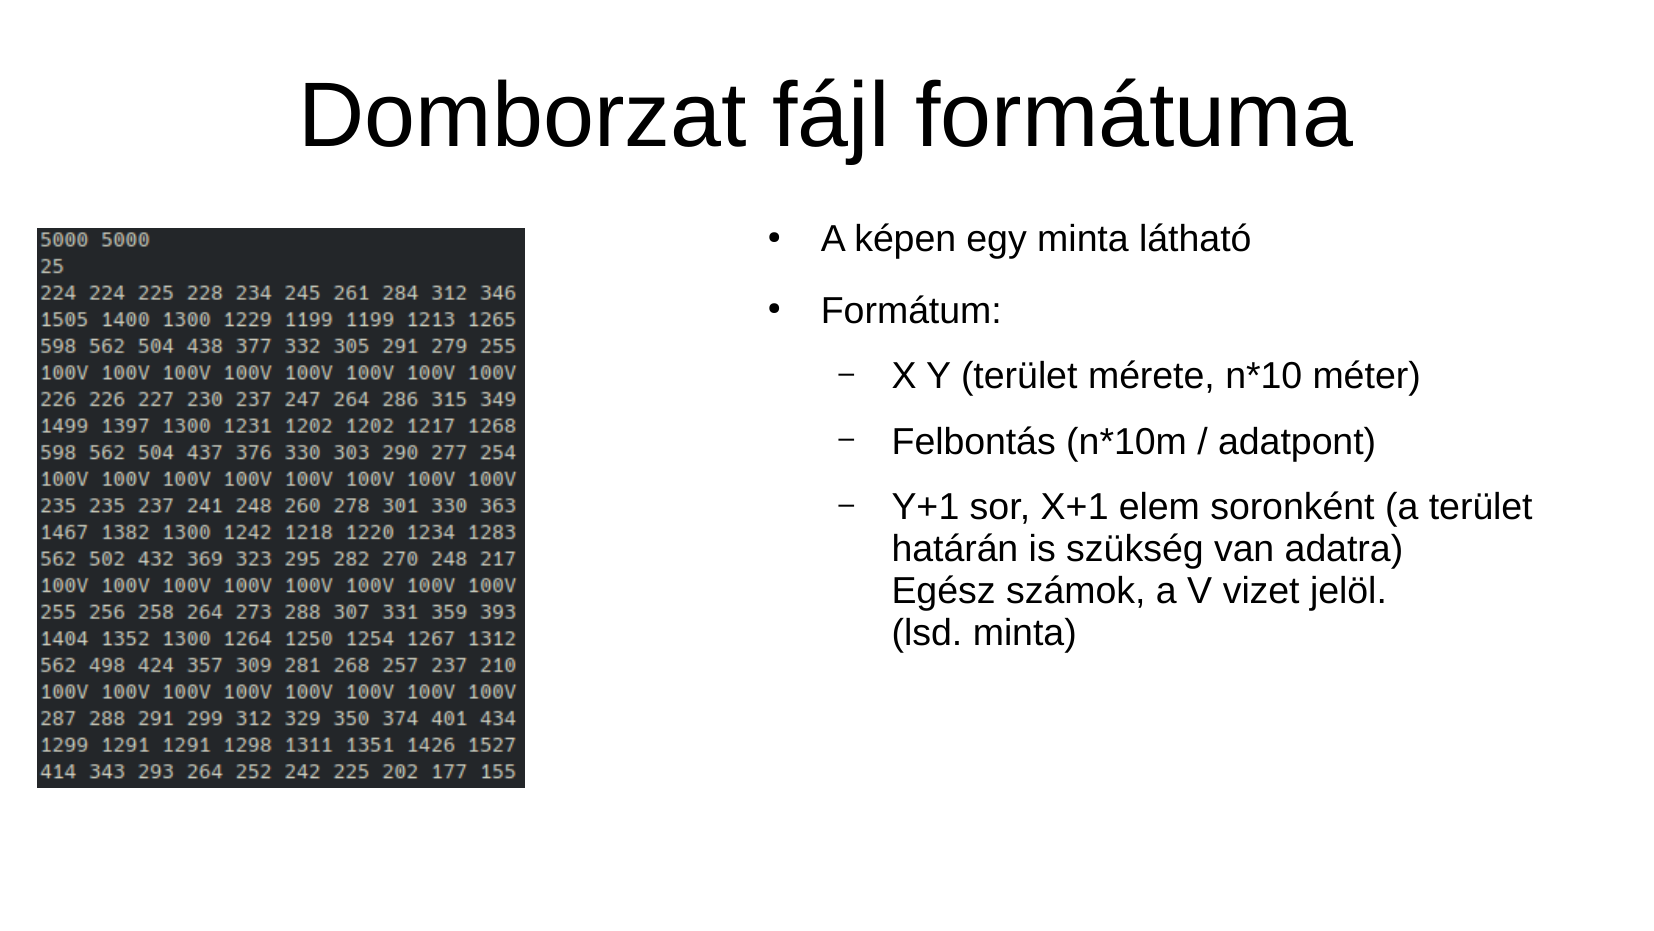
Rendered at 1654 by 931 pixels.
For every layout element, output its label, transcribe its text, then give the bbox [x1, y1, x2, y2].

picture [37, 228, 525, 788]
title Domborzat fájl formátuma [82, 37, 1571, 193]
list A képen egy minta látható Formátum: X Y (terület mérete, n*10 méter) Felbontás (n*10m / adatpont) Y+1 sor, X+1 elem soronként (a terület határán is szükség van adatra) Egész számok, a V vizet jelöl. (lsd. minta) [750, 217, 1571, 757]
